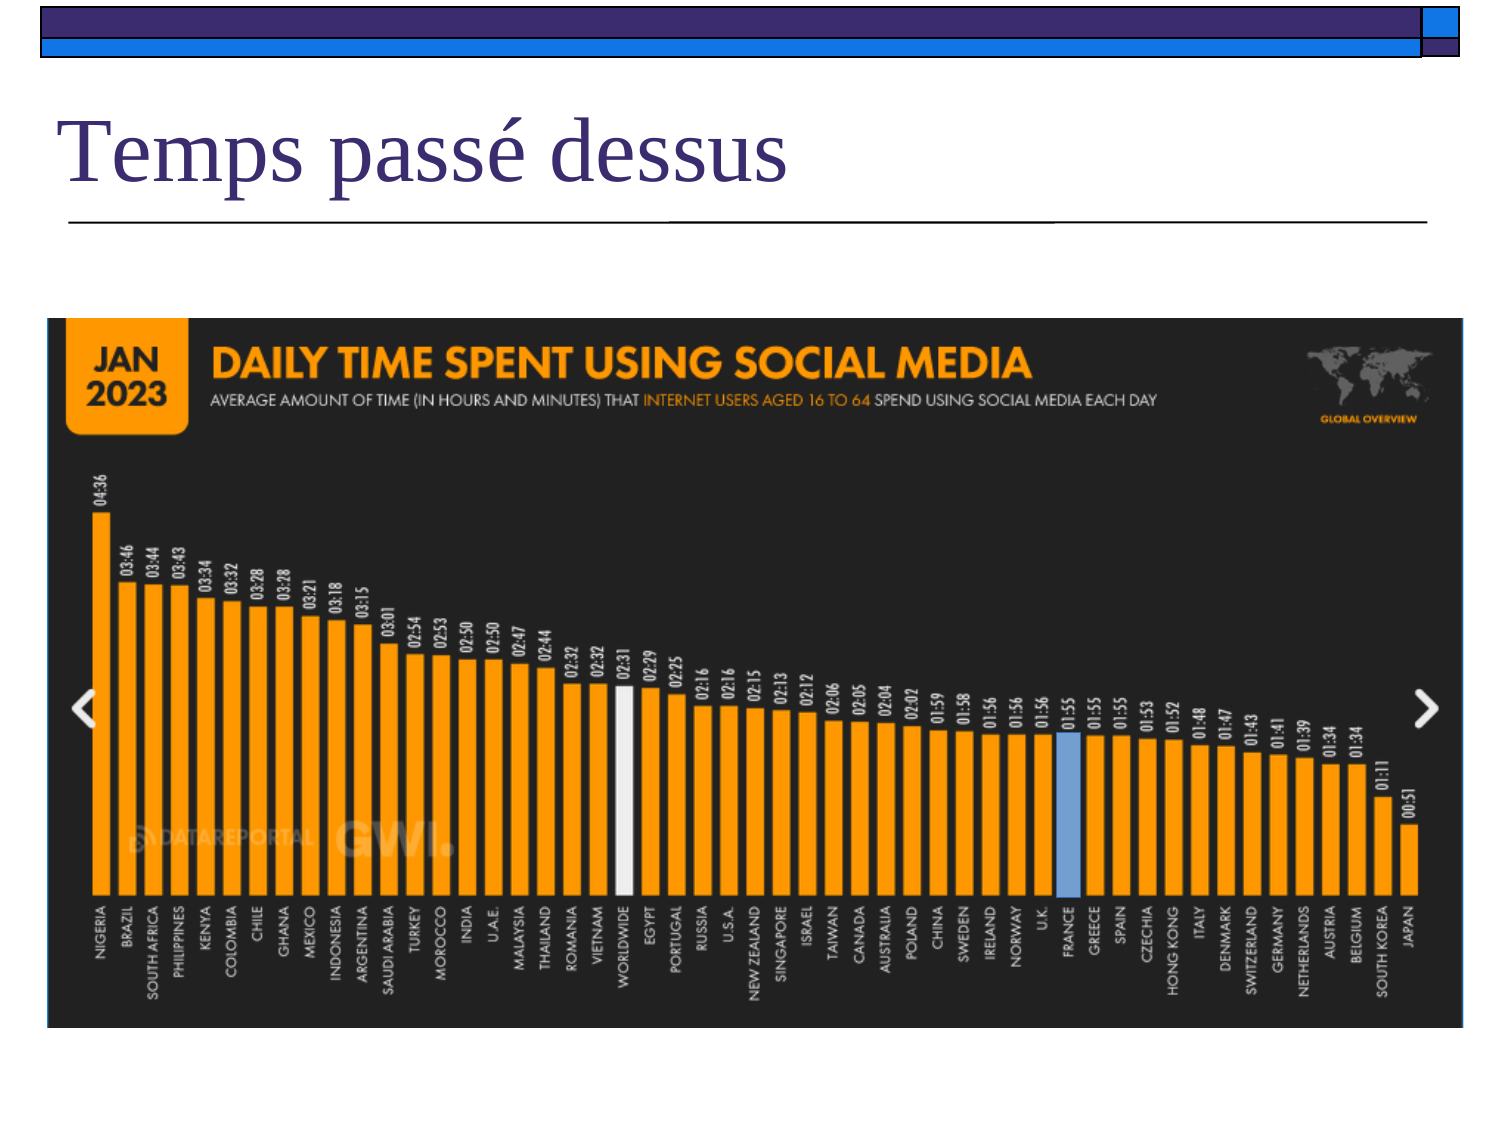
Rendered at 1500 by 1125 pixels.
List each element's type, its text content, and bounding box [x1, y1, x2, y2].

picture [47, 318, 1464, 1028]
title Temps passé dessus [41, 82, 1459, 208]
text_box [1056, 732, 1081, 898]
